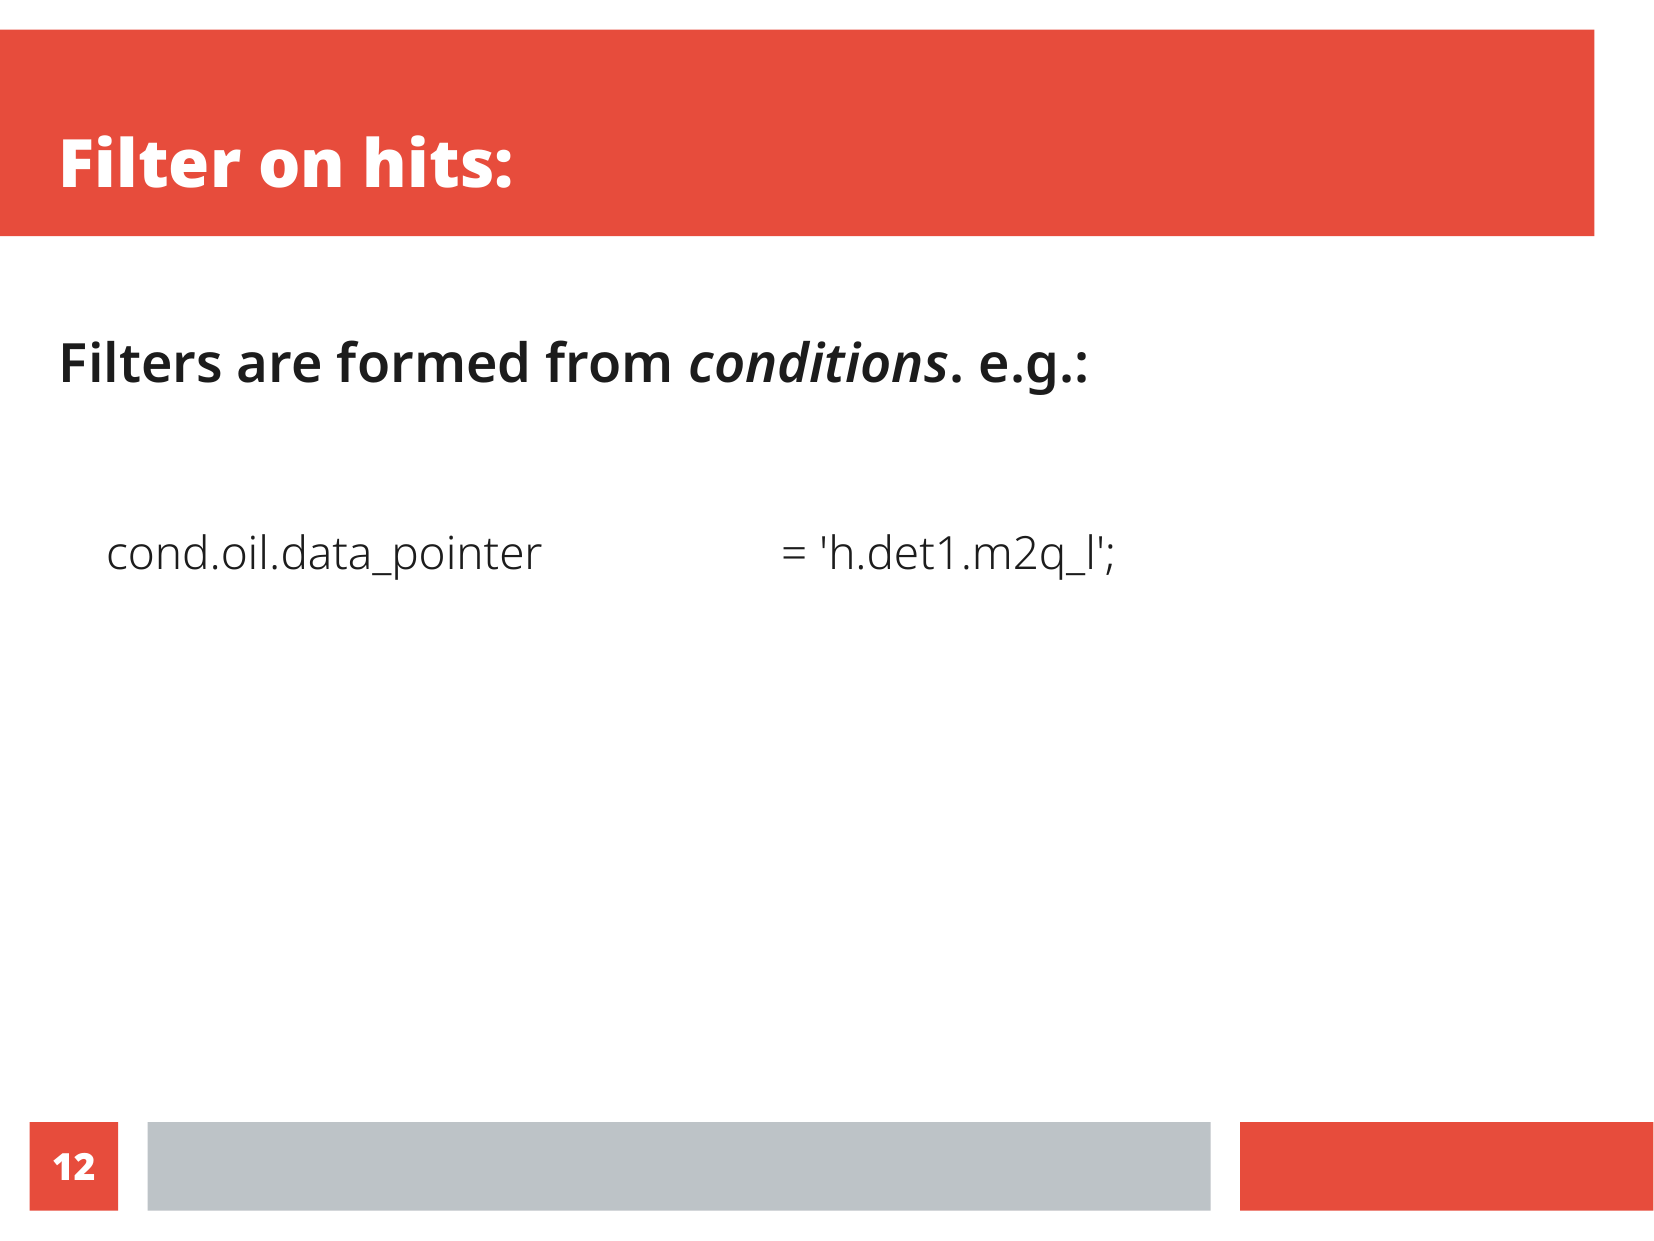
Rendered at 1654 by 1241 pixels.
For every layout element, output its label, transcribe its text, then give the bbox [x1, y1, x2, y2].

title Filter on hits: [59, 59, 1595, 207]
list Filters are formed from conditions. e.g.: cond.oil.data_pointer = 'h.det1.m2q_l'; [59, 324, 1565, 1093]
